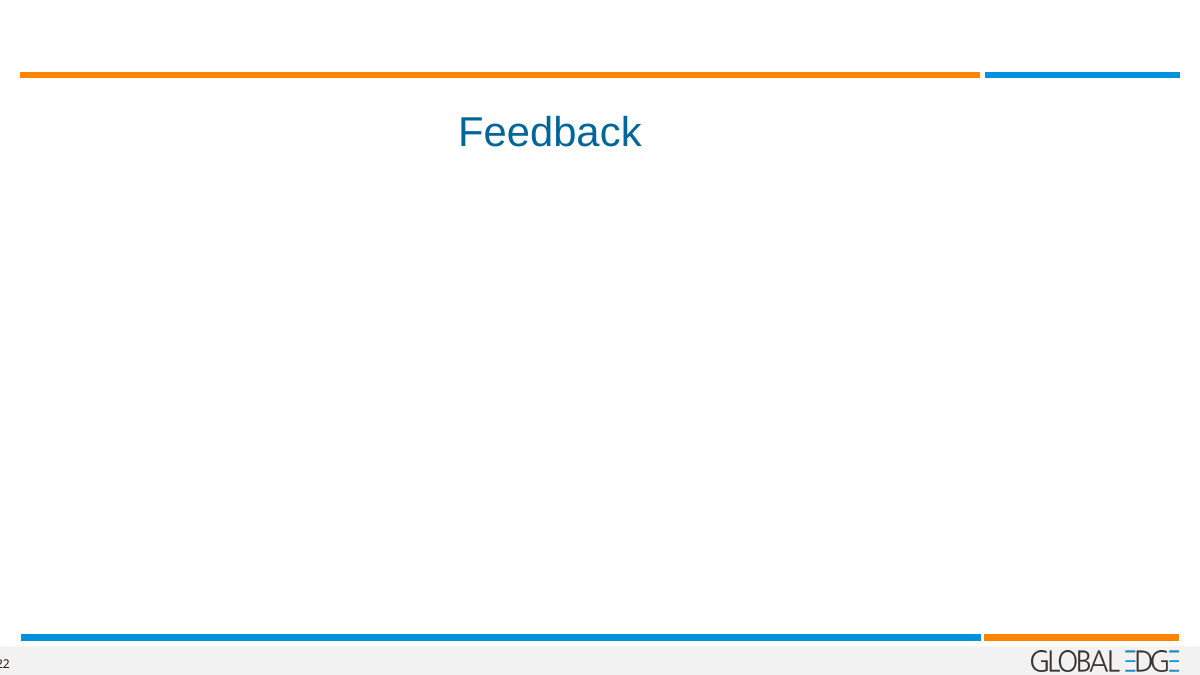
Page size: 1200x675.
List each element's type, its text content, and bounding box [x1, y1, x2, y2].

subtitle Feedback [12, 9, 1088, 254]
picture [1031, 650, 1179, 672]
